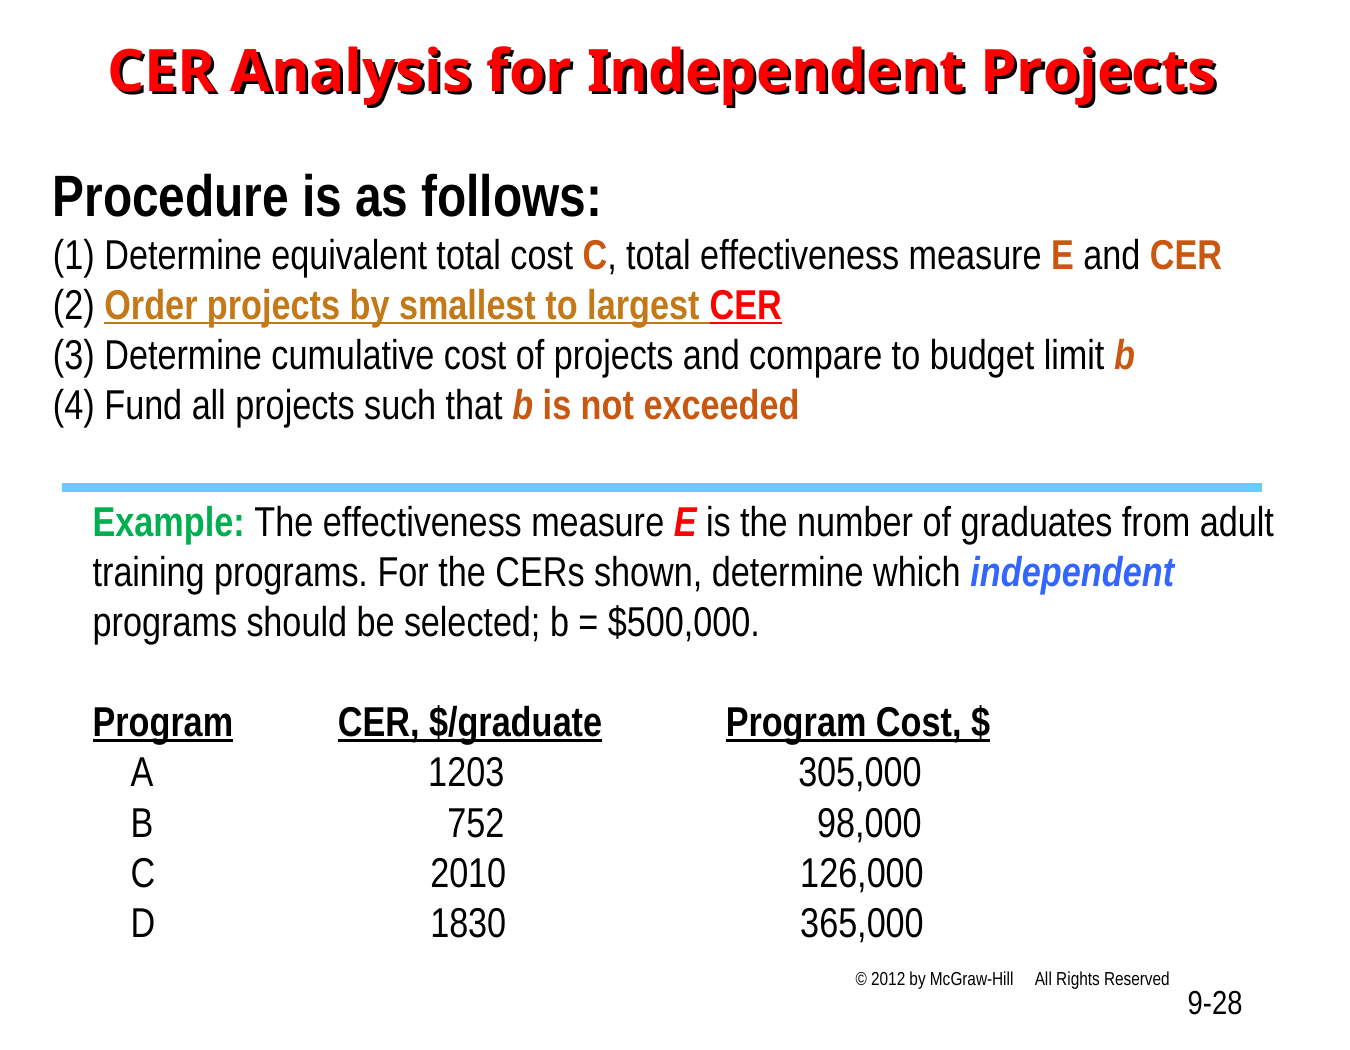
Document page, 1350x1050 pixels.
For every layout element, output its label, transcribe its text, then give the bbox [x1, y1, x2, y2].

text_box CER Analysis for Independent Projects [49, 24, 1276, 150]
text_box © 2012 by McGraw-Hill All Rights Reserved [837, 955, 1188, 1000]
text_box Procedure is as follows: (1) Determine equivalent total cost C, total effectiveness measure E and CER (2) Order projects by smallest to largest CER (3) Determine cumulative cost of projects and compare to budget limit b (4) Fund all projects such that b is not exceeded [38, 149, 1238, 436]
text_box 9-<number> [953, 973, 1258, 1030]
text_box Example: The effectiveness measure E is the number of graduates from adult training programs. For the CERs shown, determine which independent programs should be selected; b = $500,000. Program CER, $/graduate Program Cost, $ A 1203 305,000 B 752 98,000 C 2010 126,000 D 1830 365,000 [77, 487, 1301, 954]
